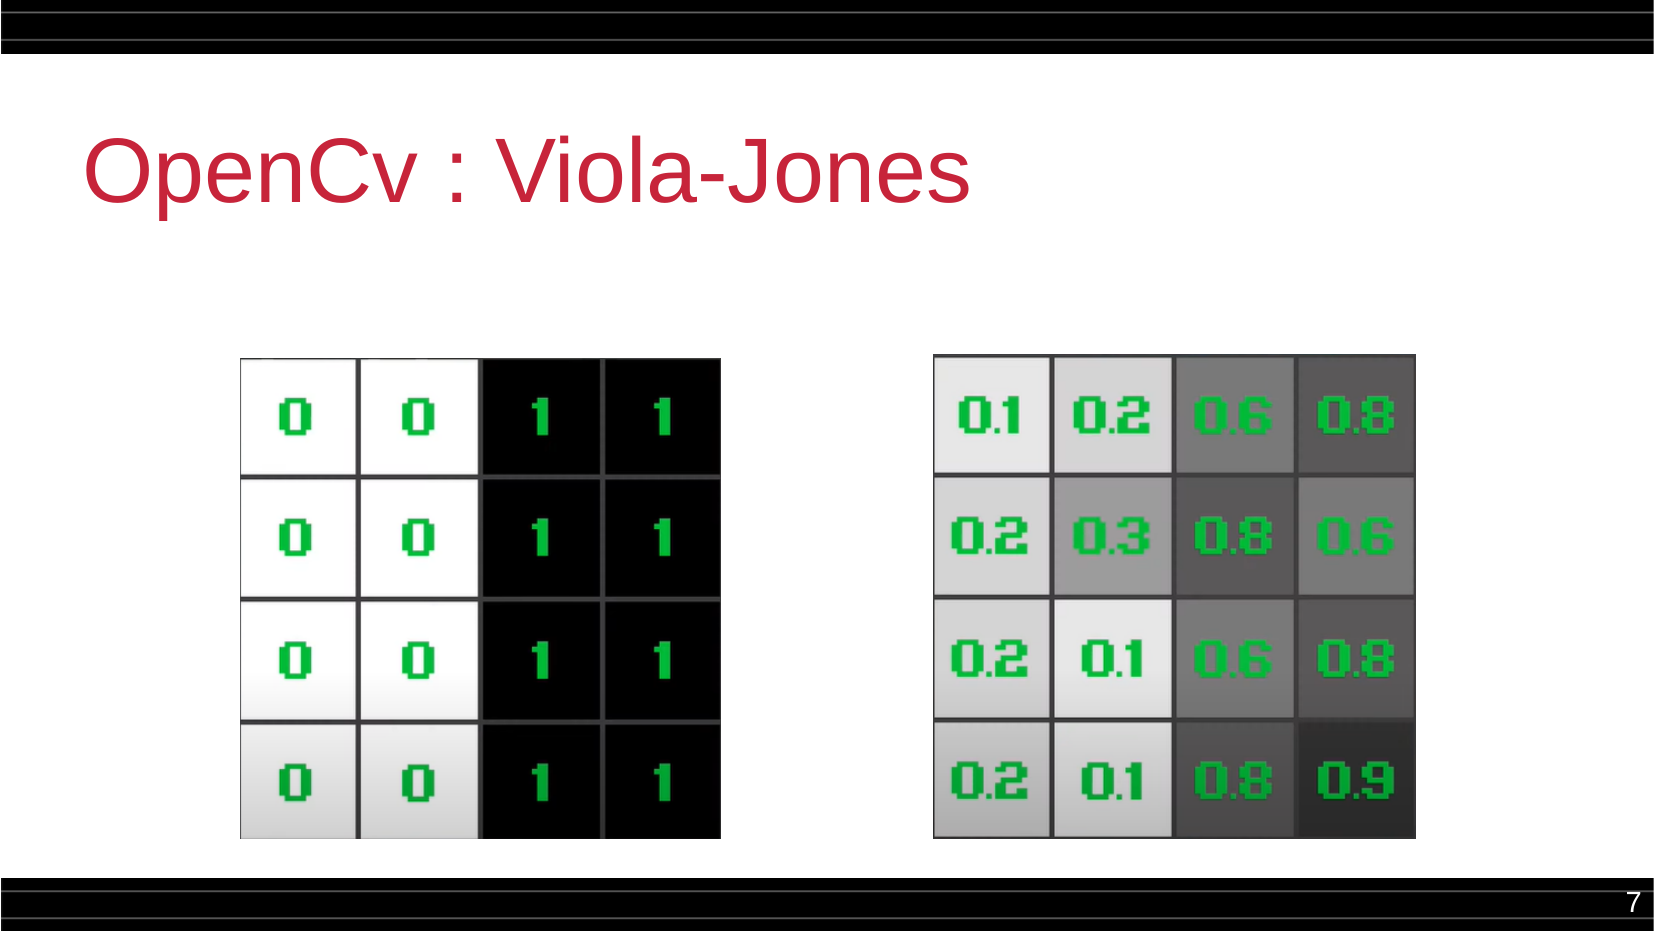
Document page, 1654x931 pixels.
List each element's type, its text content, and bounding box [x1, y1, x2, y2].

picture [1, 0, 1654, 54]
picture [933, 354, 1416, 839]
picture [240, 358, 721, 839]
picture [1, 878, 1654, 931]
title OpenCv : Viola-Jones [82, 92, 1571, 249]
